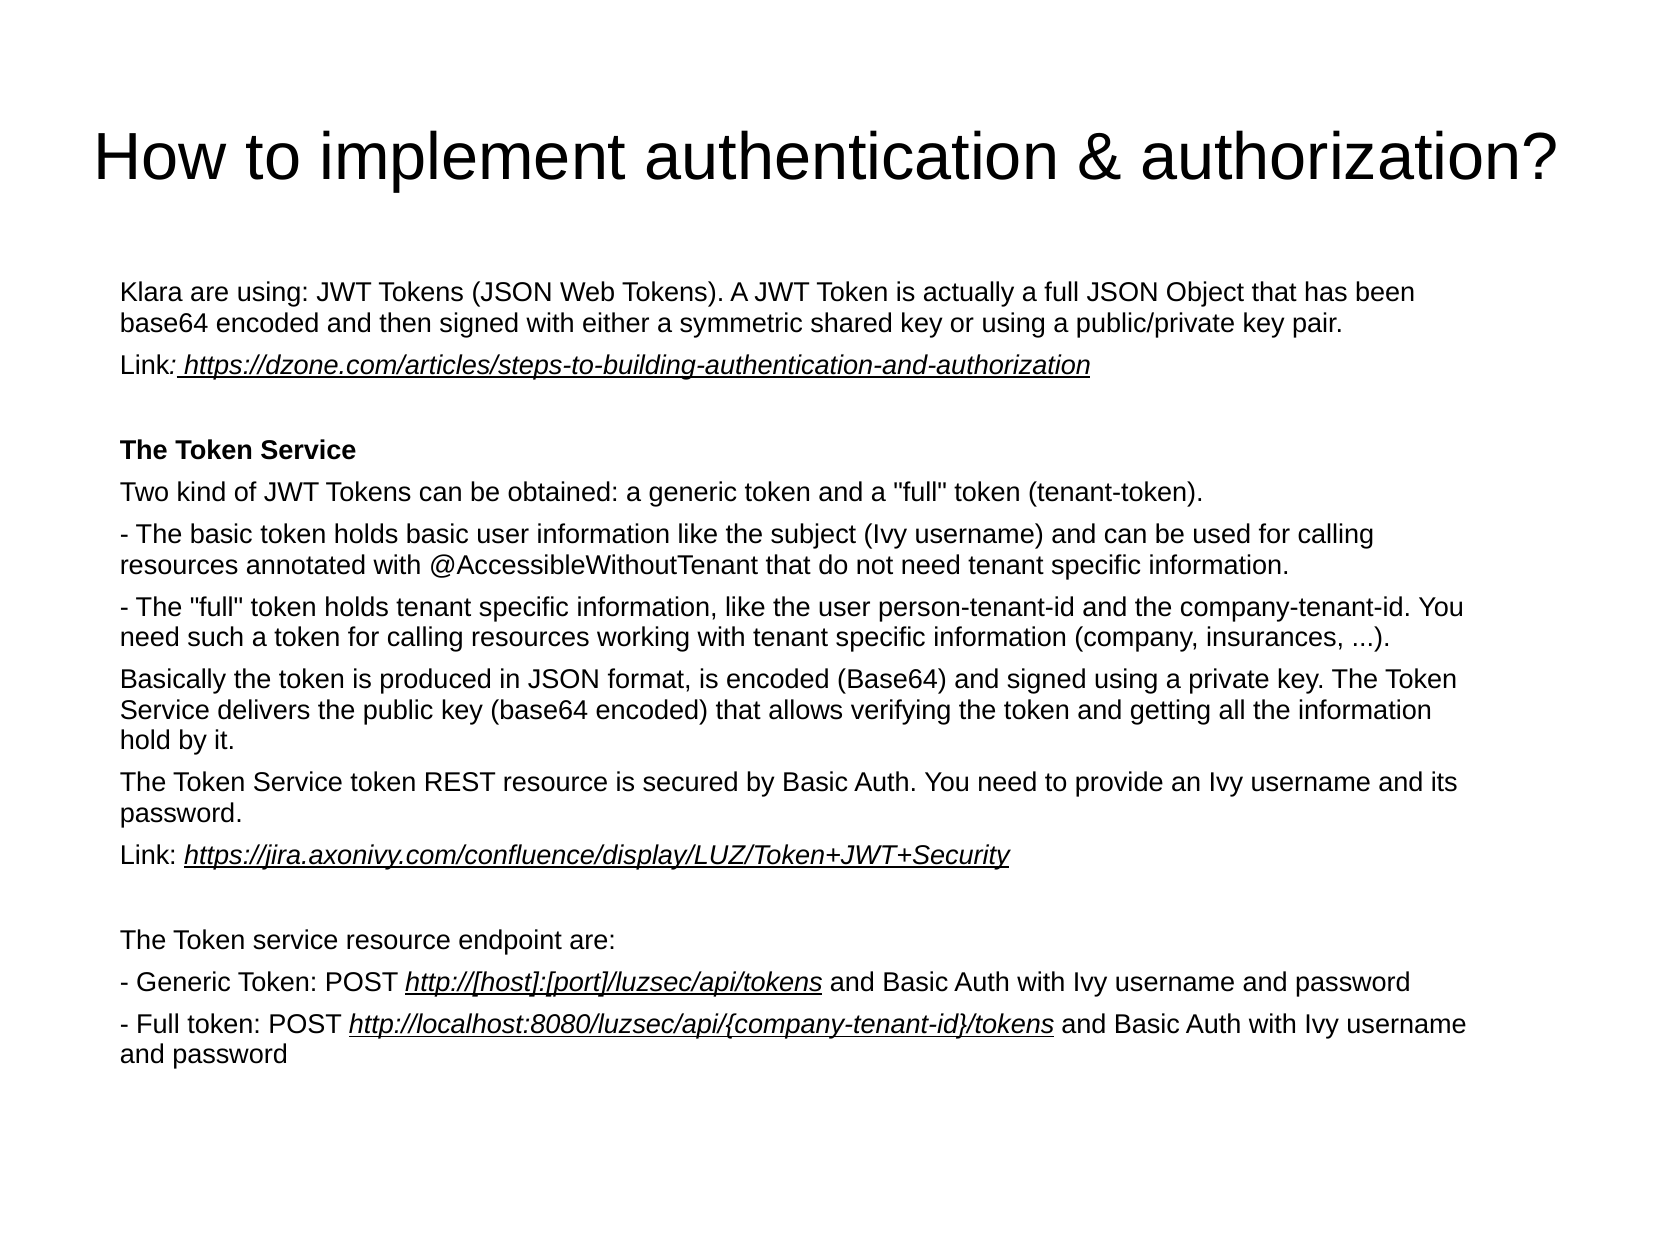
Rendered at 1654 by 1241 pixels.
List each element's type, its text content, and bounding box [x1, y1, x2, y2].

title How to implement authentication & authorization? [82, 49, 1571, 257]
text_box Klara are using: JWT Tokens (JSON Web Tokens). A JWT Token is actually a full JSON Object that has been base64 encoded and then signed with either a symmetric shared key or using a public/private key pair. Link: https://dzone.com/articles/steps-to-building-authentication-and-authorization The Token Service Two kind of JWT Tokens can be obtained: a generic token and a "full" token (tenant-token). - The basic token holds basic user information like the subject (Ivy username) and can be used for calling resources annotated with @AccessibleWithoutTenant that do not need tenant specific information. - The "full" token holds tenant specific information, like the user person-tenant-id and the company-tenant-id. You need such a token for calling resources working with tenant specific information (company, insurances, ...). Basically the token is produced in JSON format, is encoded (Base64) and signed using a private key. The Token Service delivers the public key (base64 encoded) that allows verifying the token and getting all the information hold by it. The Token Service token REST resource is secured by Basic Auth. You need to provide an Ivy username and its password. Link: https://jira.axonivy.com/confluence/display/LUZ/Token+JWT+Security The Token service resource endpoint are: - Generic Token: POST http://[host]:[port]/luzsec/api/tokens and Basic Auth with Ivy username and password - Full token: POST http://localhost:8080/luzsec/api/{company-tenant-id}/tokens and Basic Auth with Ivy username and password [105, 270, 1486, 1111]
